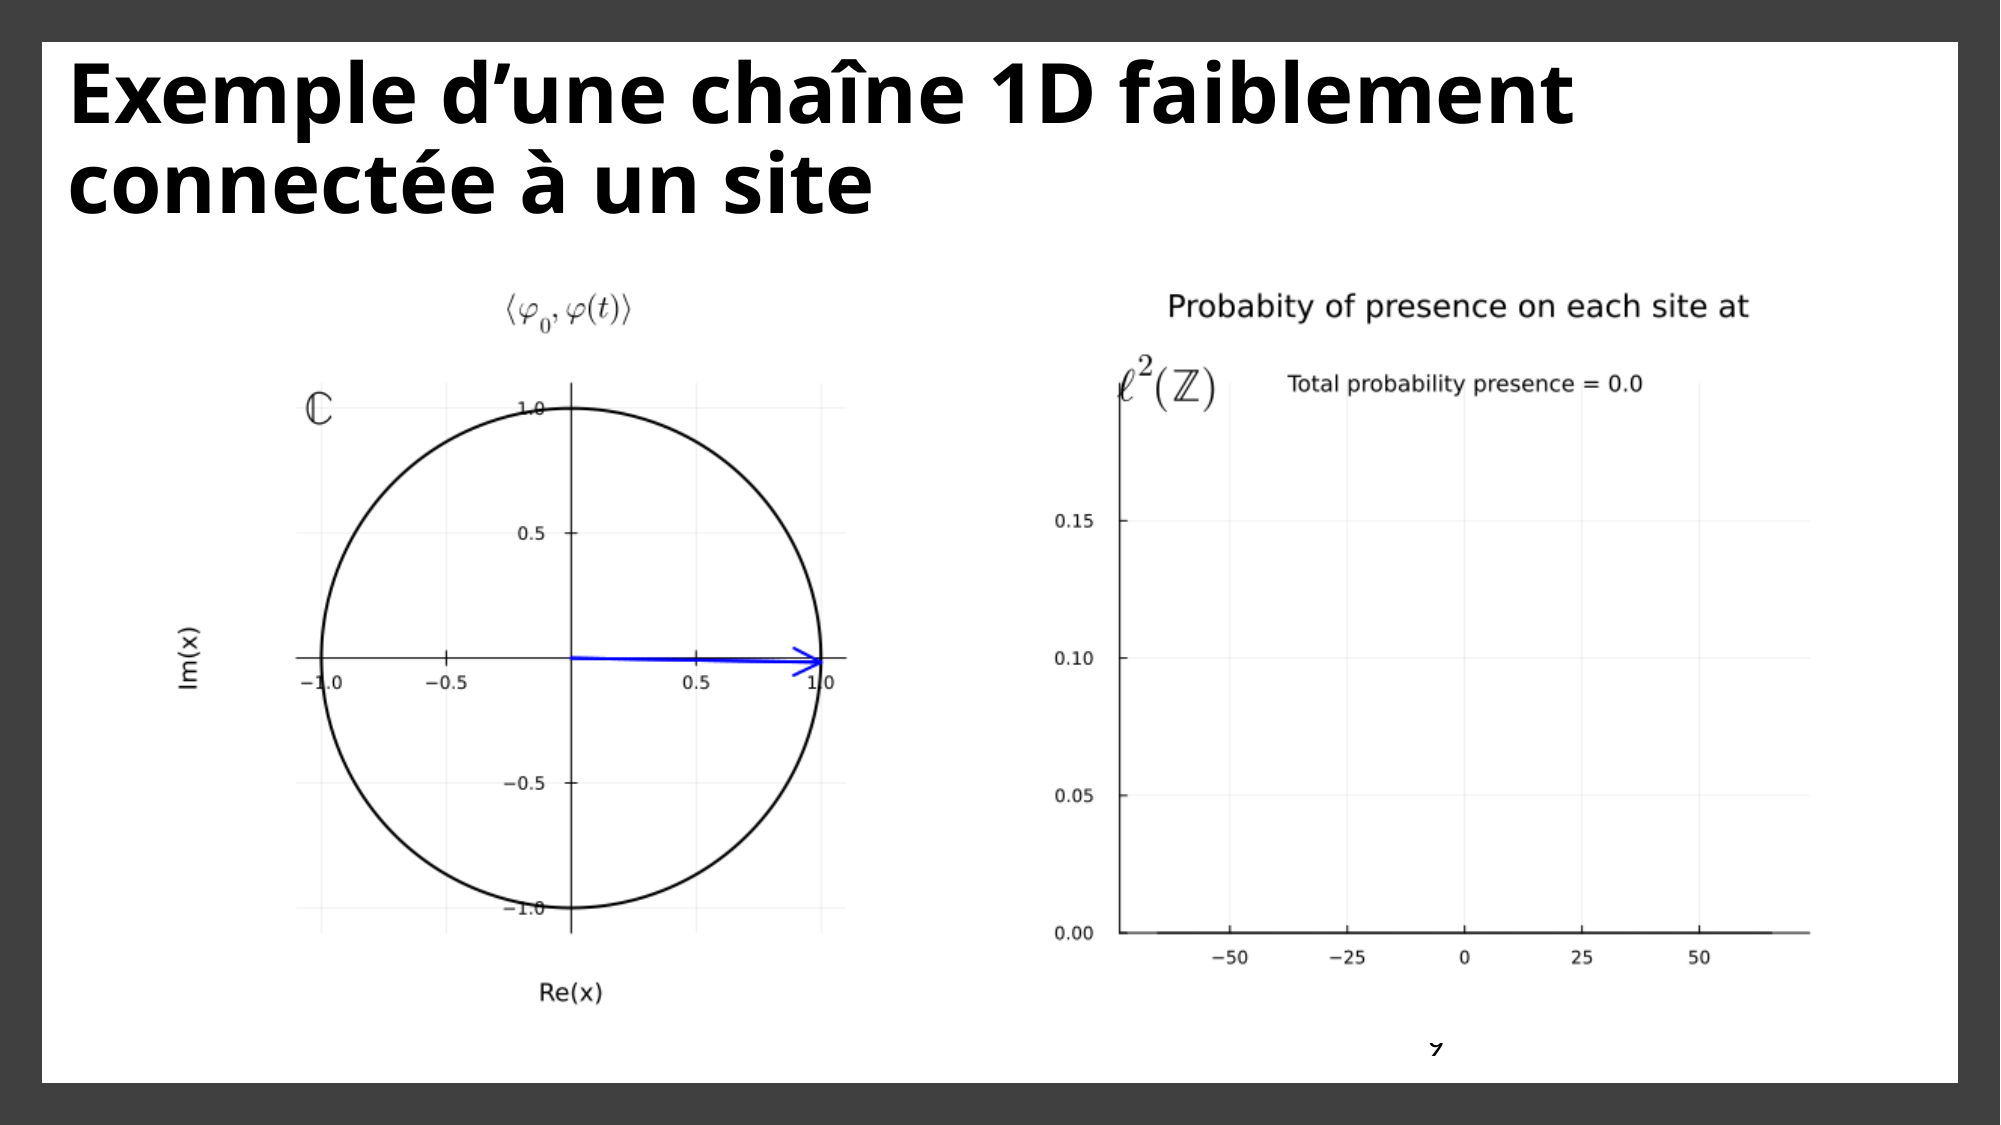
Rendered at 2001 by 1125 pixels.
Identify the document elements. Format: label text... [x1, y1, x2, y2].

text_box [0, 0, 2000, 1125]
text_box Exemple d’une chaîne 1D faiblement connectée à un site [52, 33, 1948, 251]
picture [74, 290, 1881, 1043]
